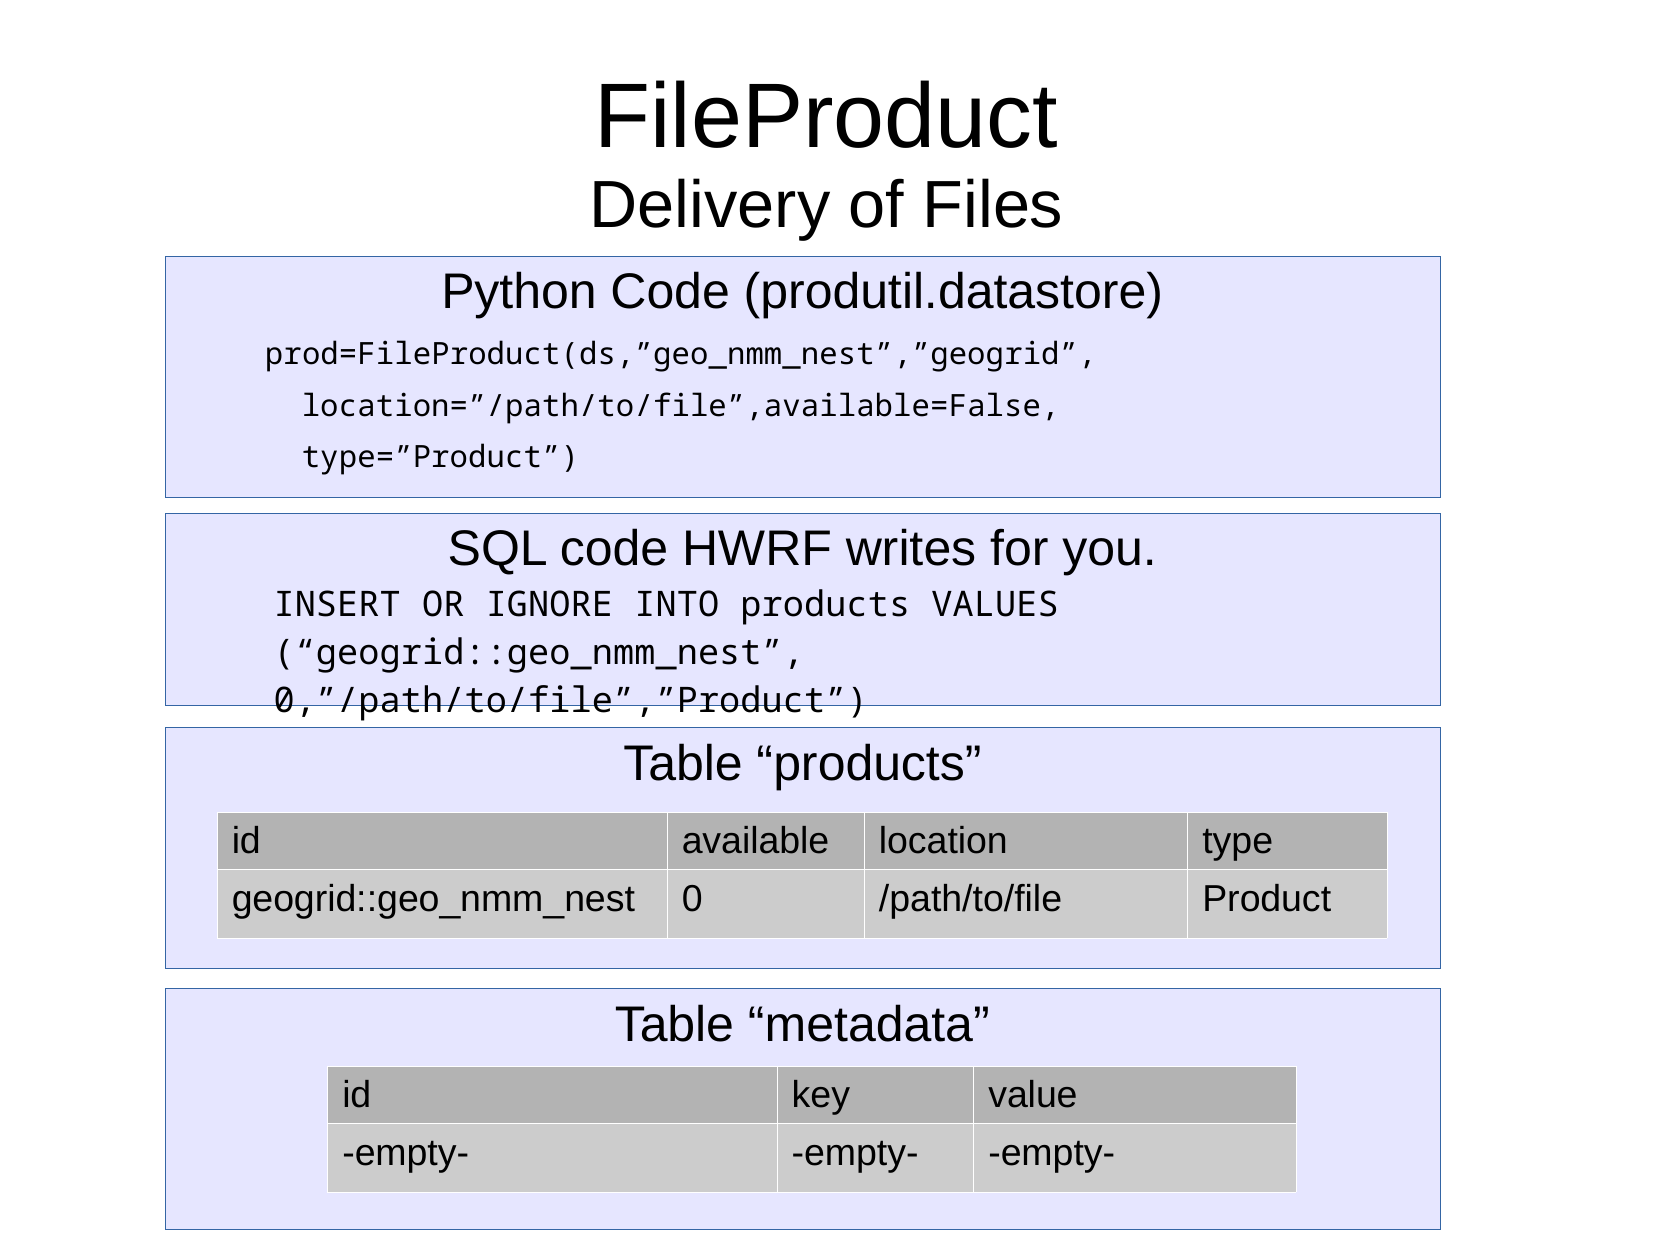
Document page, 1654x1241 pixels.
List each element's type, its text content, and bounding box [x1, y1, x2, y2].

table_header key [778, 1067, 973, 1123]
list [465, 988, 1141, 1066]
table_header location [865, 813, 1187, 869]
table_cell -empty- [974, 1124, 1296, 1192]
list [465, 726, 1141, 812]
list INSERT OR IGNORE INTO products VALUES (“geogrid::geo_nmm_nest”, 0,”/path/to/file”,”Product”) [206, 578, 1411, 724]
table_header id [328, 1067, 777, 1123]
table_header value [974, 1067, 1296, 1123]
table_cell -empty- [778, 1124, 973, 1192]
table_header type [1188, 813, 1387, 869]
table_cell /path/to/file [865, 870, 1187, 938]
table_cell -empty- [328, 1124, 777, 1192]
table_cell 0 [668, 870, 864, 938]
text_box Table “metadata” [165, 988, 1441, 1230]
table_header id [218, 813, 667, 869]
text_box Table “products” [165, 727, 1441, 969]
table_cell Product [1188, 870, 1387, 938]
text_box Python Code (produtil.datastore) [165, 256, 1441, 498]
list prod=FileProduct(ds,”geo_nmm_nest”,”geogrid”, location=”/path/to/file”,available=False, type=”Product”) [206, 332, 1410, 477]
table_header available [668, 813, 864, 869]
title FileProduct Delivery of Files [82, 49, 1571, 257]
table_cell geogrid::geo_nmm_nest [218, 870, 667, 938]
text_box SQL code HWRF writes for you. [165, 513, 1441, 706]
